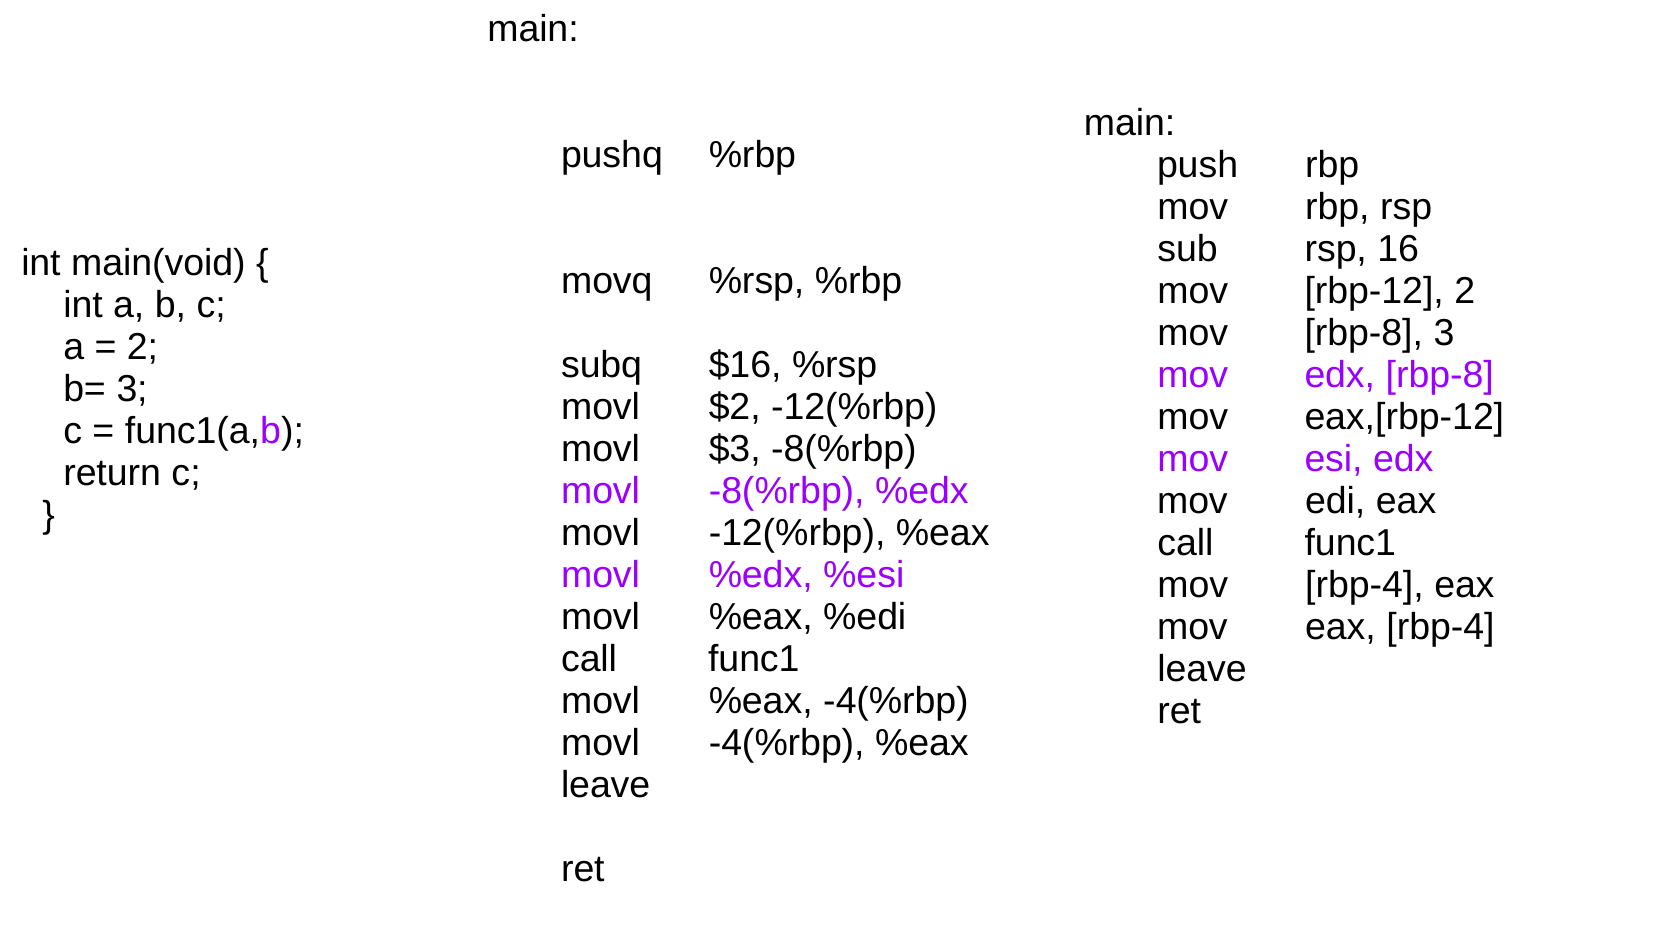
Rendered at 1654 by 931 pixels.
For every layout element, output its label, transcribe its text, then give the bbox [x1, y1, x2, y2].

text_box int main(void) { int a, b, c; a = 2; b= 3; c = func1(a,b); return c; } [6, 234, 319, 544]
text_box main: push rbp mov rbp, rsp sub rsp, 16 mov [rbp-12], 2 mov [rbp-8], 3 mov edx, [rbp-8] mov eax,[rbp-12] mov esi, edx mov edi, eax call func1 mov [rbp-4], eax mov eax, [rbp-4] leave ret [1068, 94, 1607, 931]
text_box main: pushq %rbp movq %rsp, %rbp subq $16, %rsp movl $2, -12(%rbp) movl $3, -8(%rbp) movl -8(%rbp), %edx movl -12(%rbp), %eax movl %edx, %esi movl %eax, %edi call func1 movl %eax, -4(%rbp) movl -4(%rbp), %eax leave ret [472, 0, 1005, 931]
